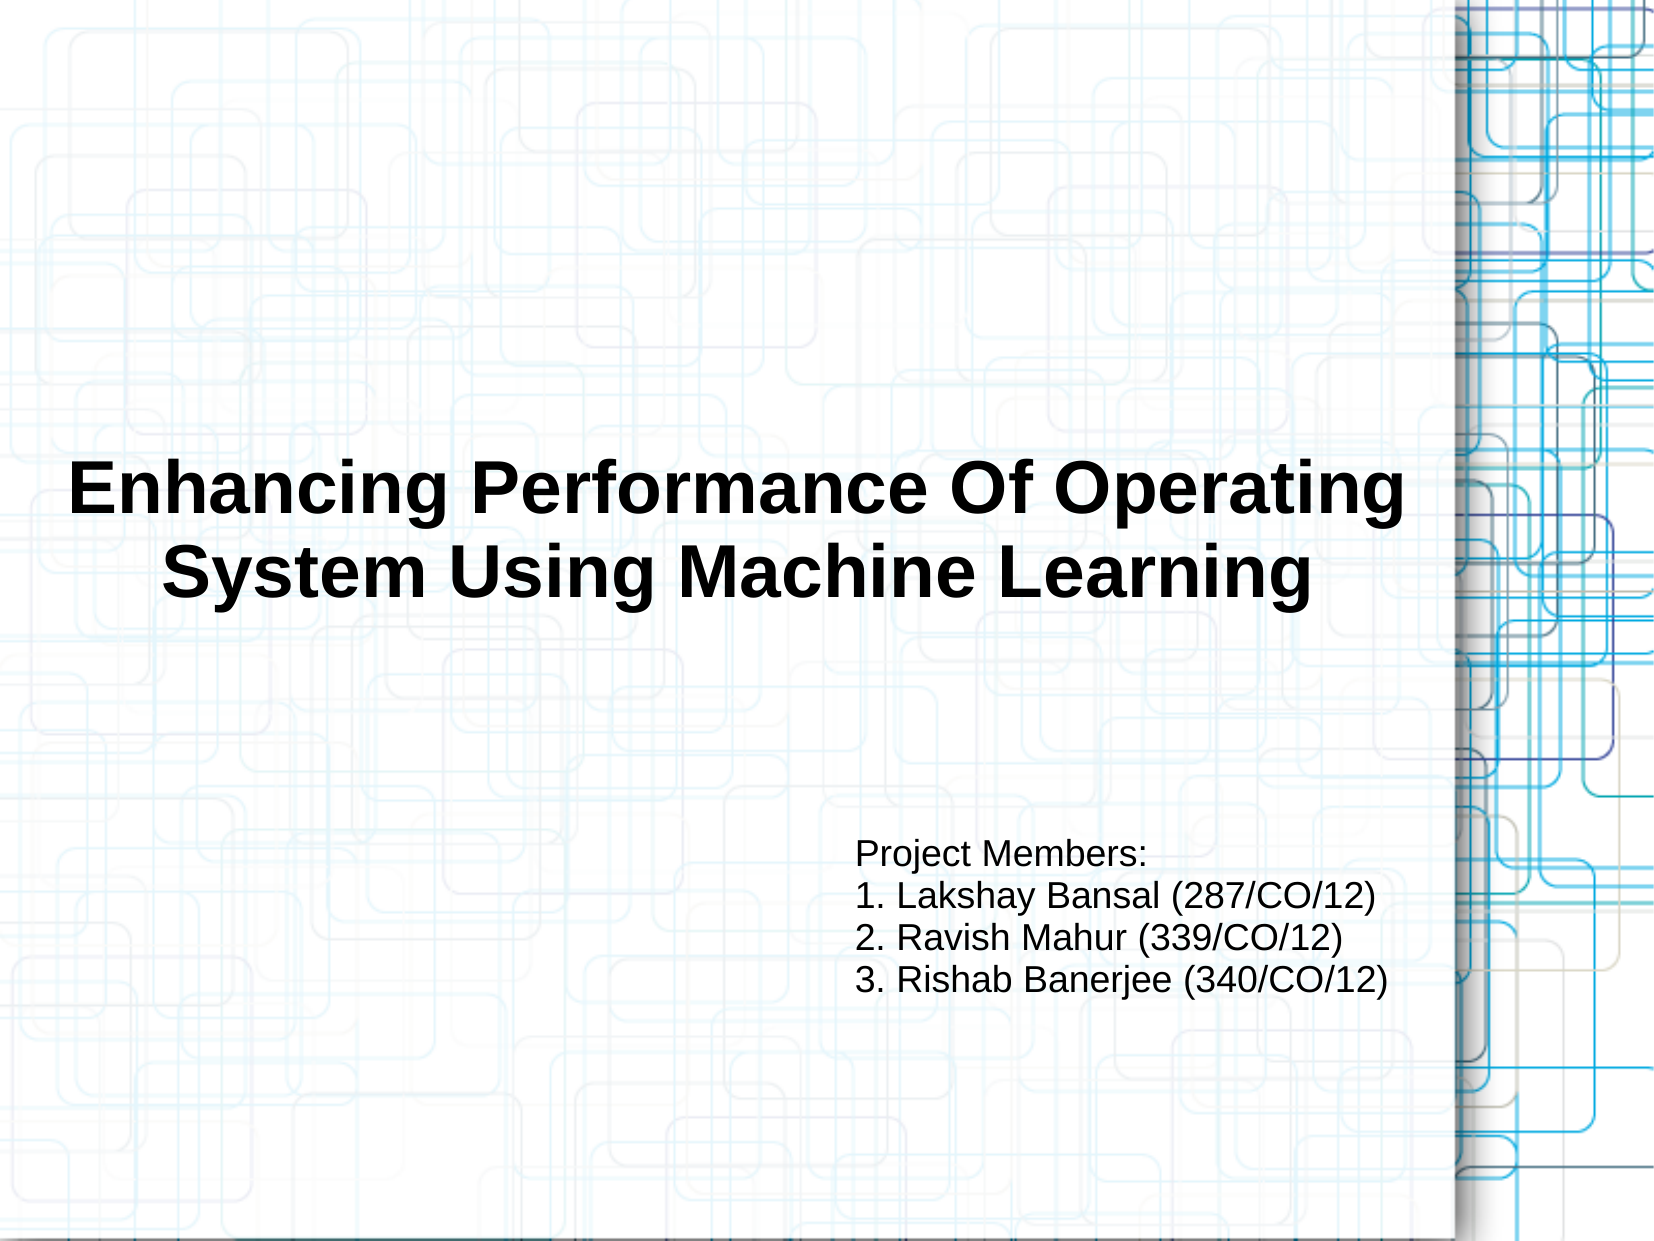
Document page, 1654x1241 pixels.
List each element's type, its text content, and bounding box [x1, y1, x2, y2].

subtitle Enhancing Performance Of Operating System Using Machine Learning [59, 49, 1418, 1010]
text_box Project Members: 1. Lakshay Bansal (287/CO/12) 2. Ravish Mahur (339/CO/12) 3. Rishab Banerjee (340/CO/12) [840, 825, 1411, 1008]
picture [0, 0, 1654, 1241]
